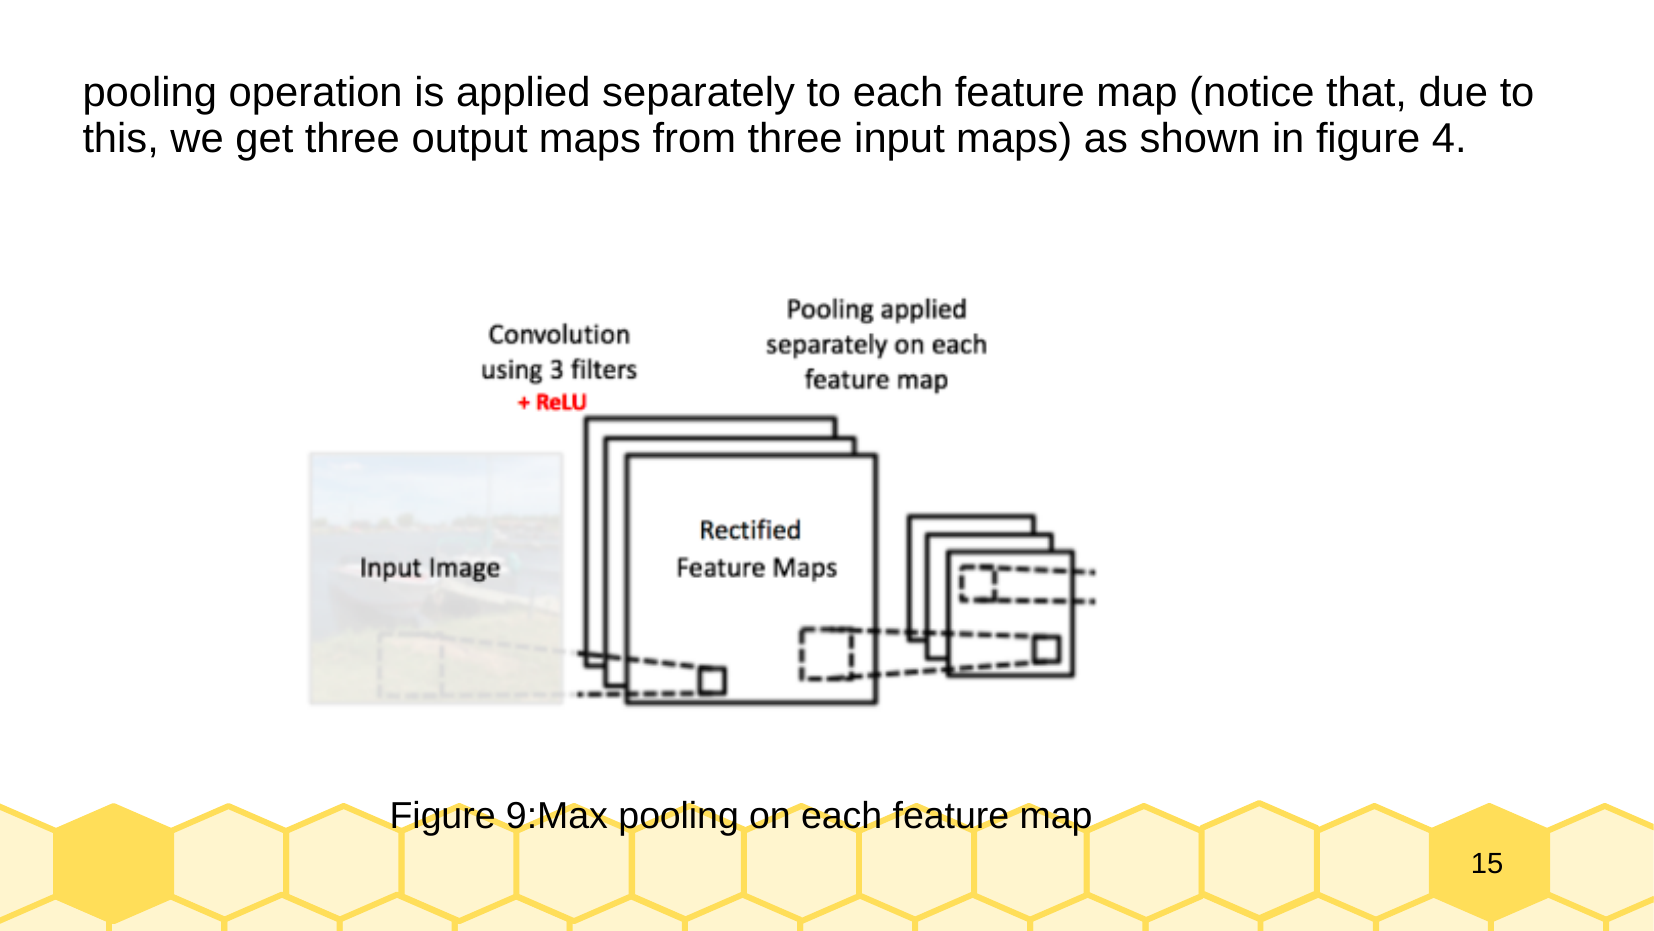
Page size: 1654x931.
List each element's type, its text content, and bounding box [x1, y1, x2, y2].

title pooling operation is applied separately to each feature map (notice that, due to this, we get three output maps from three input maps) as shown in figure 4. [82, 0, 1571, 232]
text_box Figure 9:Max pooling on each feature map [374, 787, 1275, 912]
picture [274, 289, 1169, 750]
